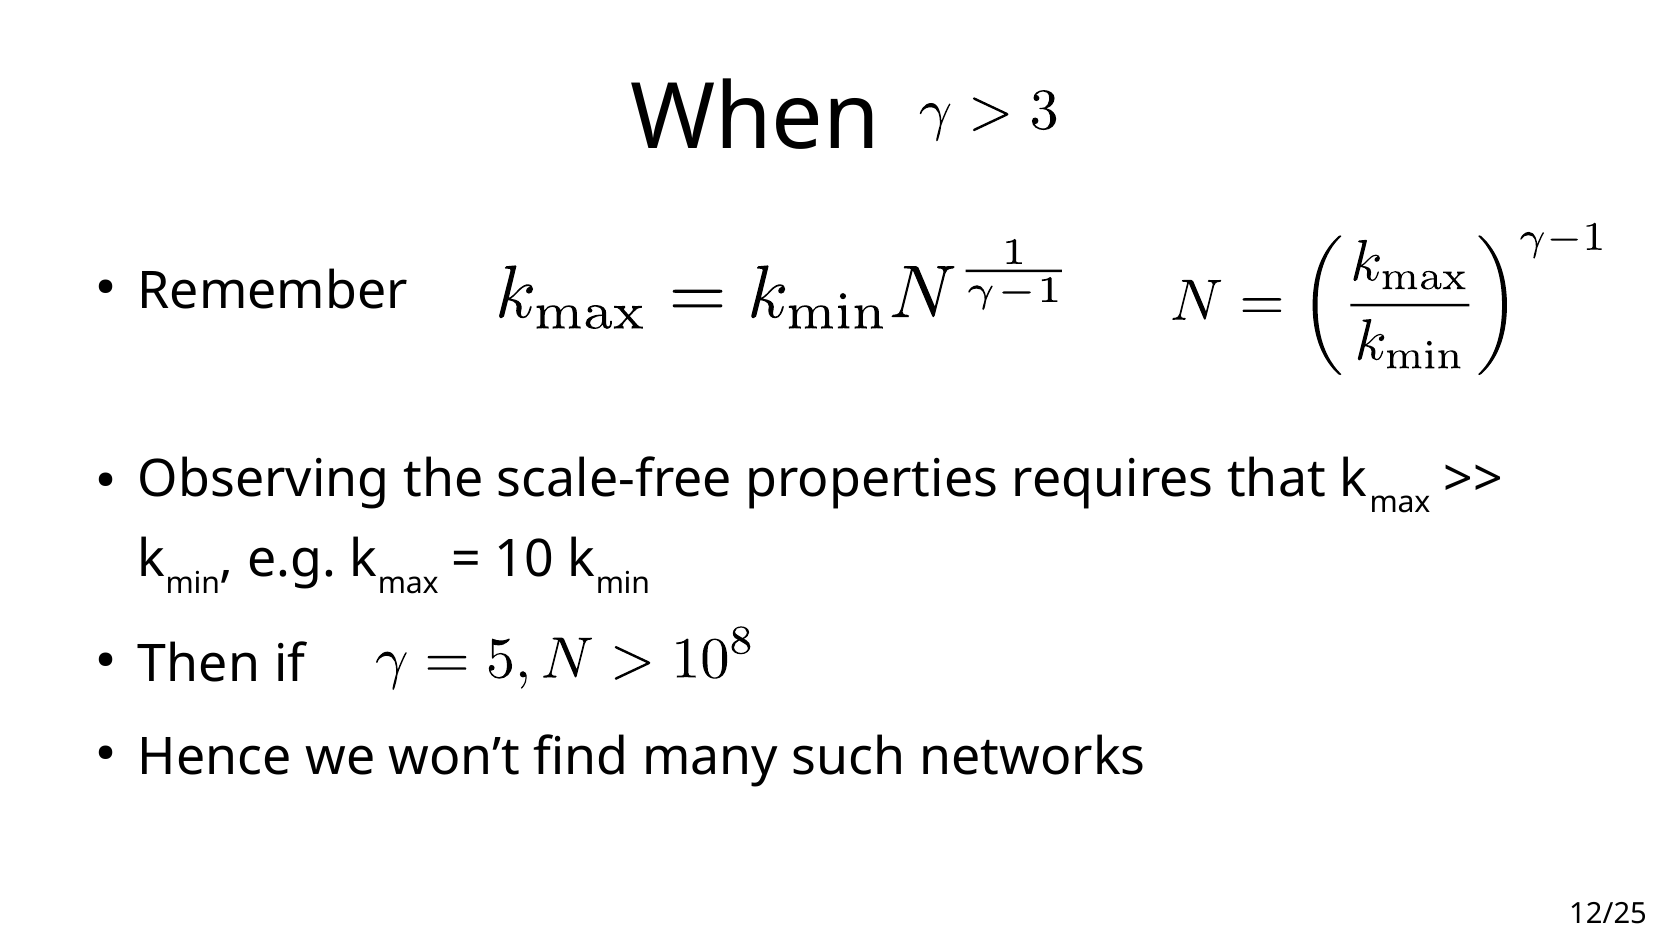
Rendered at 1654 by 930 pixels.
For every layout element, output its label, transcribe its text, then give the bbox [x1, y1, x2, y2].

text_box [495, 238, 1063, 329]
text_box [1170, 222, 1606, 376]
text_box [918, 90, 1059, 142]
list Remember Observing the scale-free properties requires that kmax >> kmin, e.g. kmax = 10 kmin Then if Hence we won’t find many such networks [82, 252, 1571, 793]
title When [82, 1, 1571, 225]
text_box [375, 626, 753, 691]
